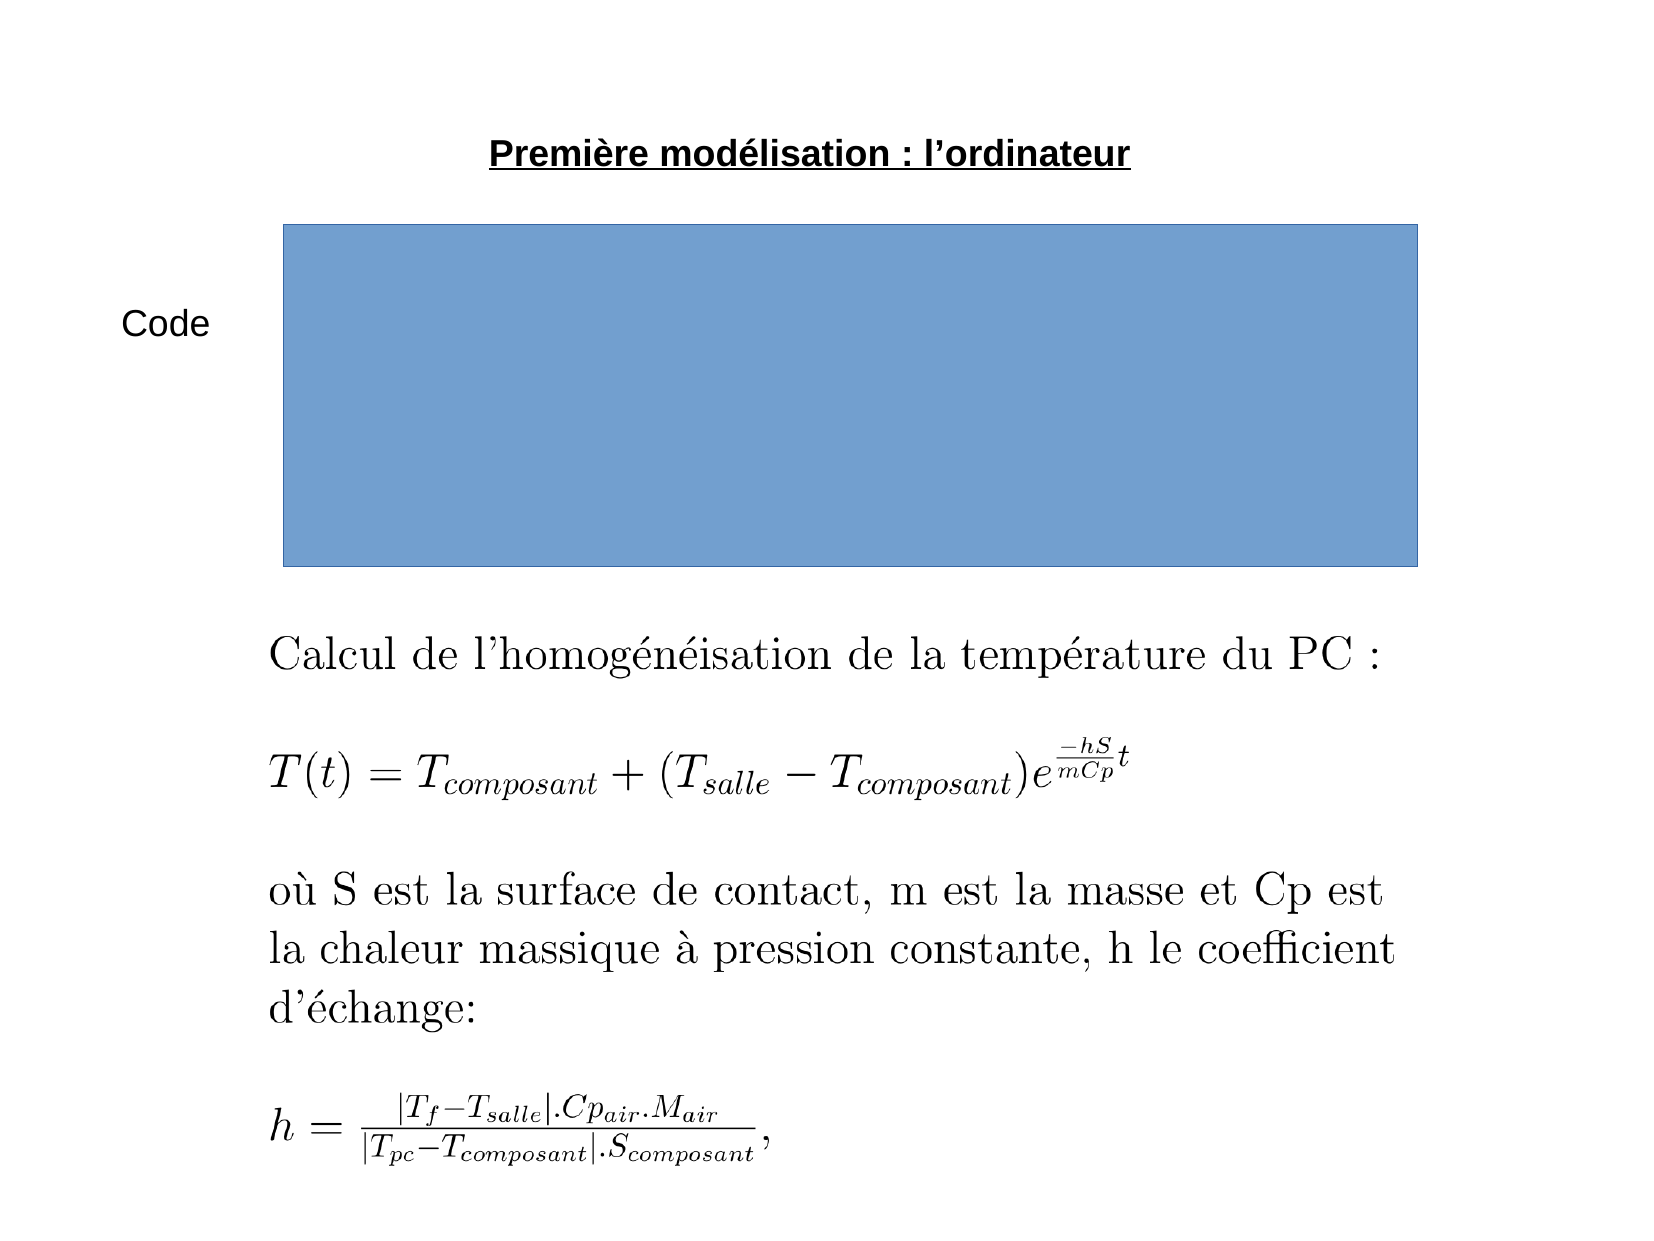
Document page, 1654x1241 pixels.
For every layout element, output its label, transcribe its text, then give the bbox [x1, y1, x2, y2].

picture [224, 613, 1424, 1193]
text_box Première modélisation : l’ordinateur [0, 0, 1648, 266]
text_box [283, 224, 1418, 567]
text_box Code [106, 295, 283, 353]
